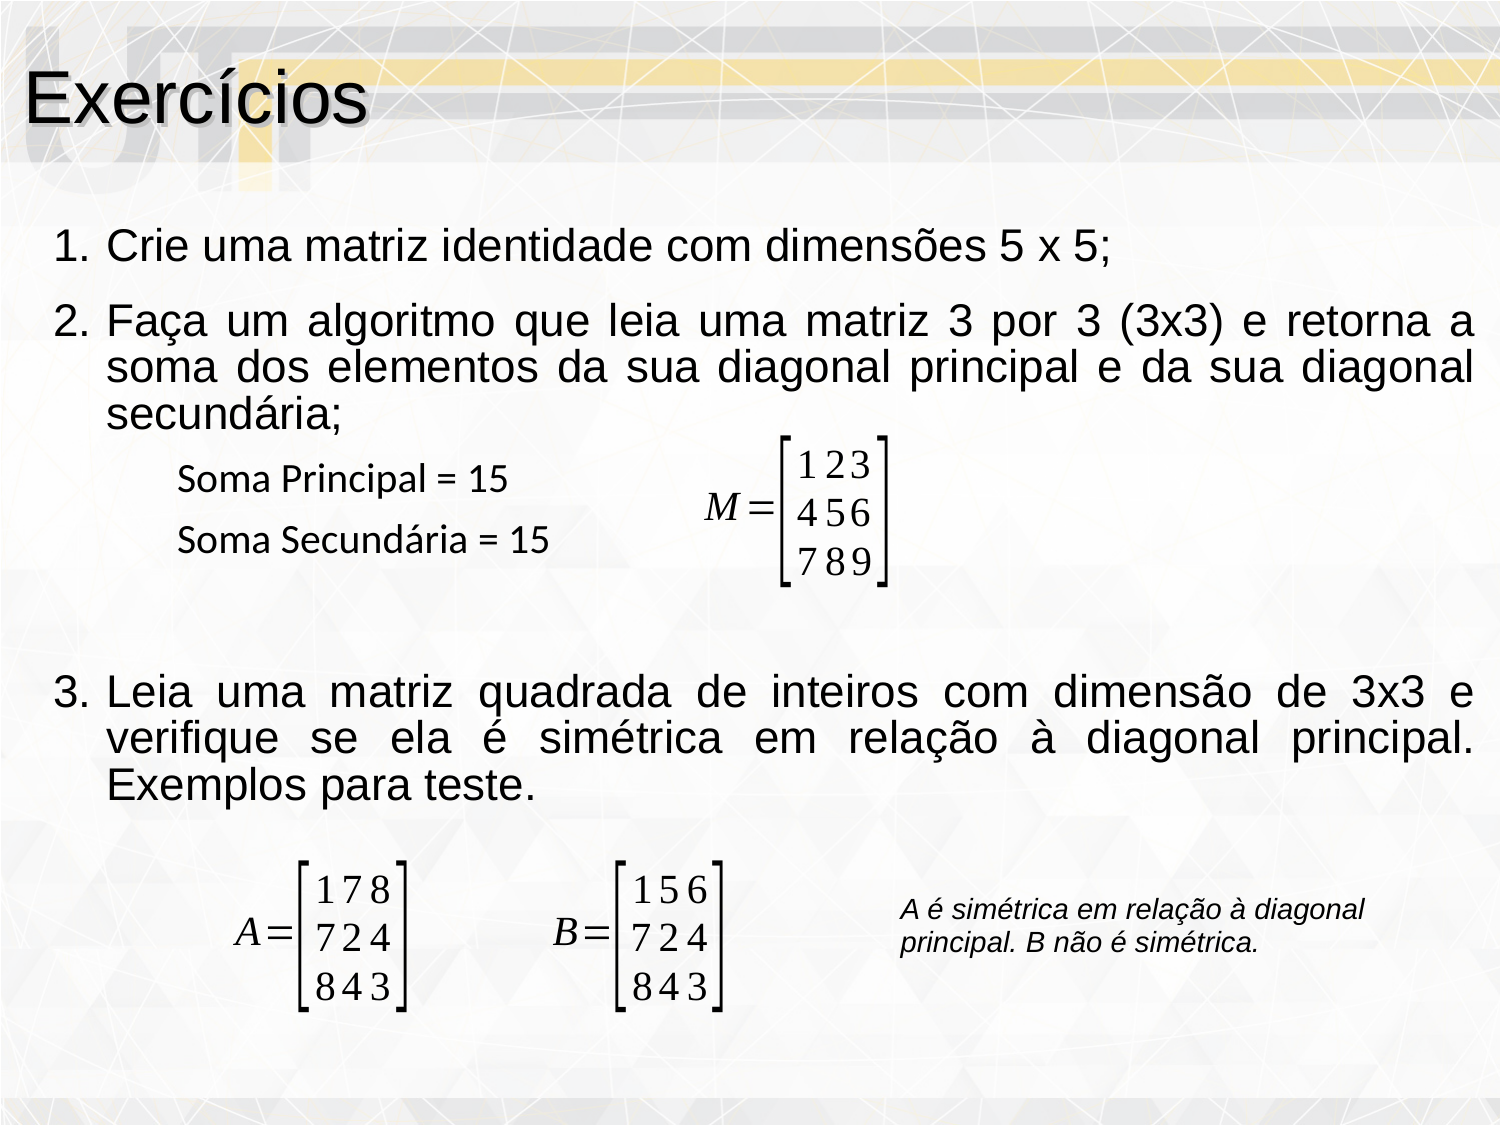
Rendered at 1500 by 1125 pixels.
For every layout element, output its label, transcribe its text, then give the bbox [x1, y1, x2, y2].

chart [544, 859, 734, 1016]
text_box A é simétrica em relação à diagonal principal. B não é simétrica. [885, 885, 1418, 966]
chart [224, 859, 418, 1016]
chart [696, 434, 898, 591]
list Crie uma matriz identidade com dimensões 5 x 5; Faça um algoritmo que leia uma matriz 3 por 3 (3x3) e retorna a soma dos elementos da sua diagonal principal e da sua diagonal secundária; Soma Principal = 15 Soma Secundária = 15 Leia uma matriz quadrada de inteiros com dimensão de 3x3 e verifique se ela é simétrica em relação à diagonal principal. Exemplos para teste. [35, 224, 1477, 1087]
title Exercícios [23, 18, 1489, 178]
